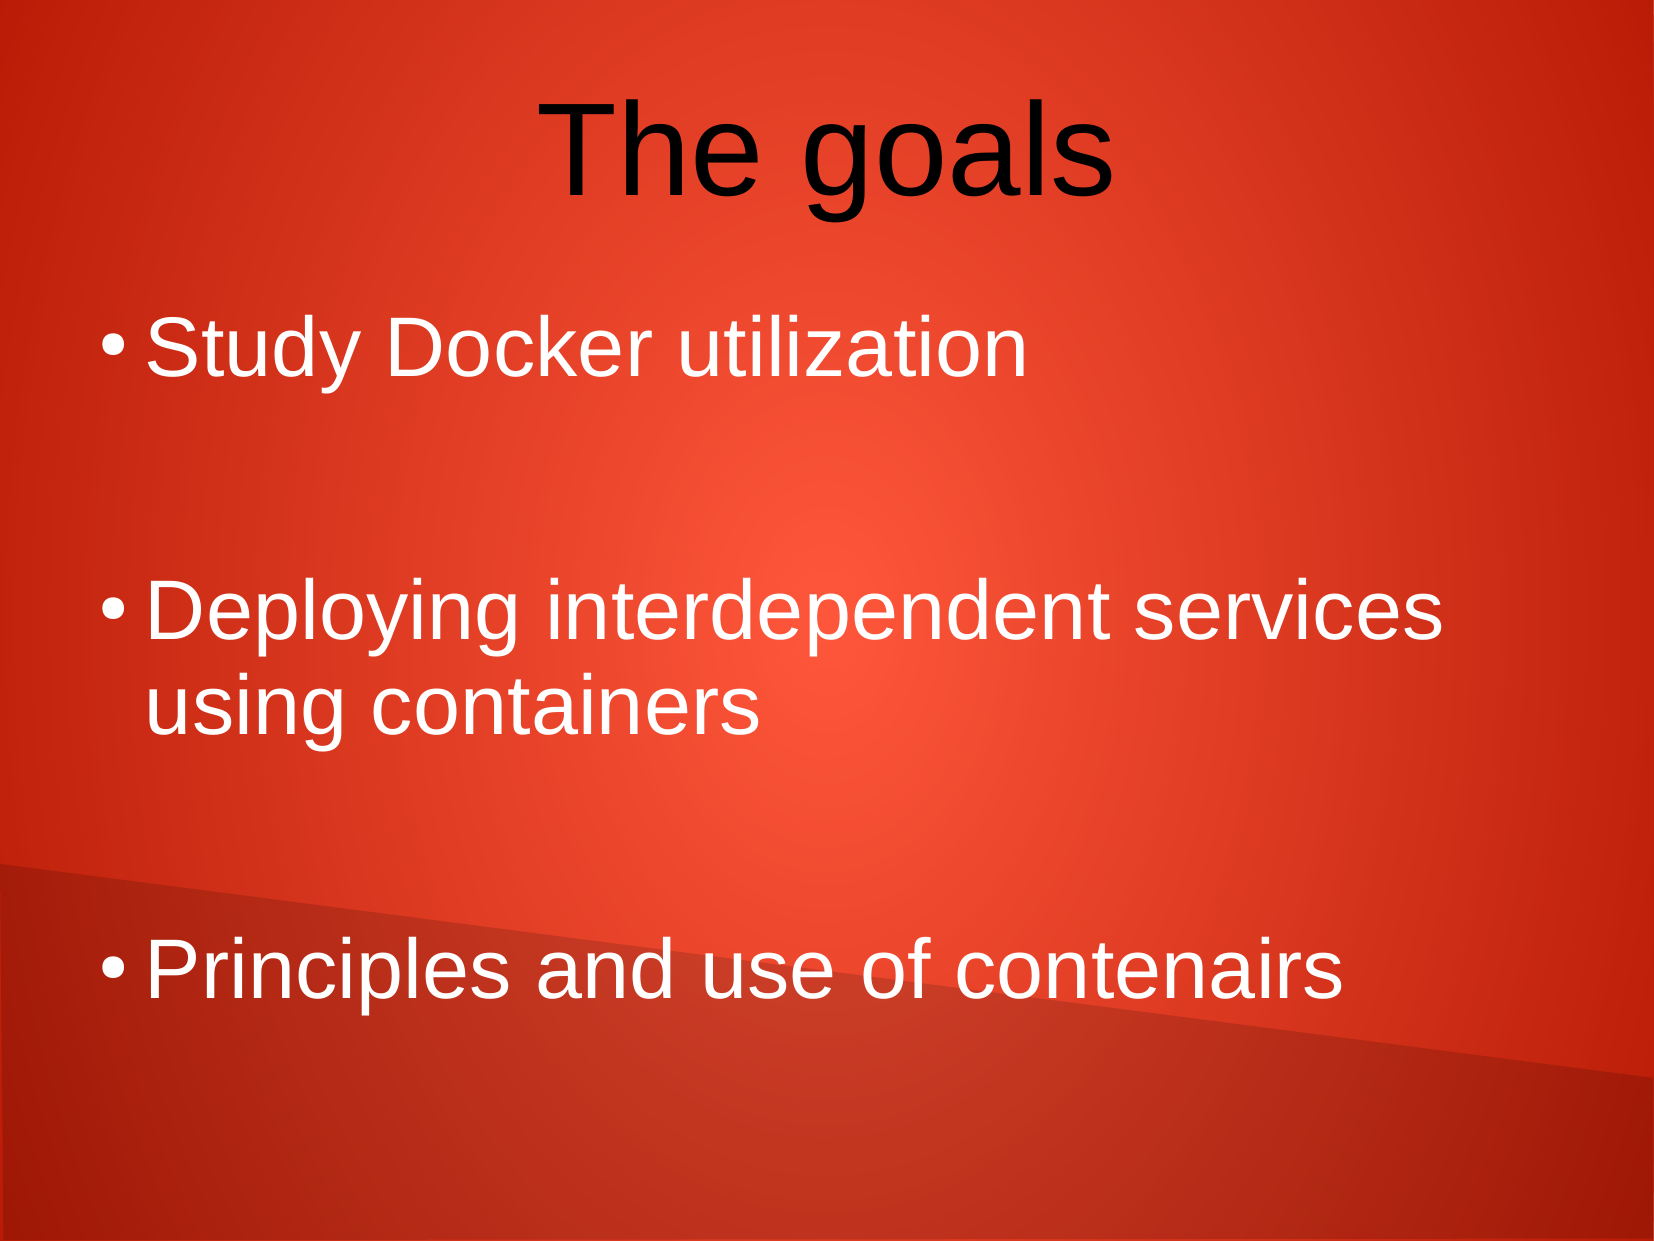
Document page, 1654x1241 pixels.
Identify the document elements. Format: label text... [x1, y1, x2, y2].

title The goals [82, 47, 1571, 252]
list Study Docker utilization Deploying interdependent services using containers Principles and use of contenairs [82, 299, 1571, 1019]
